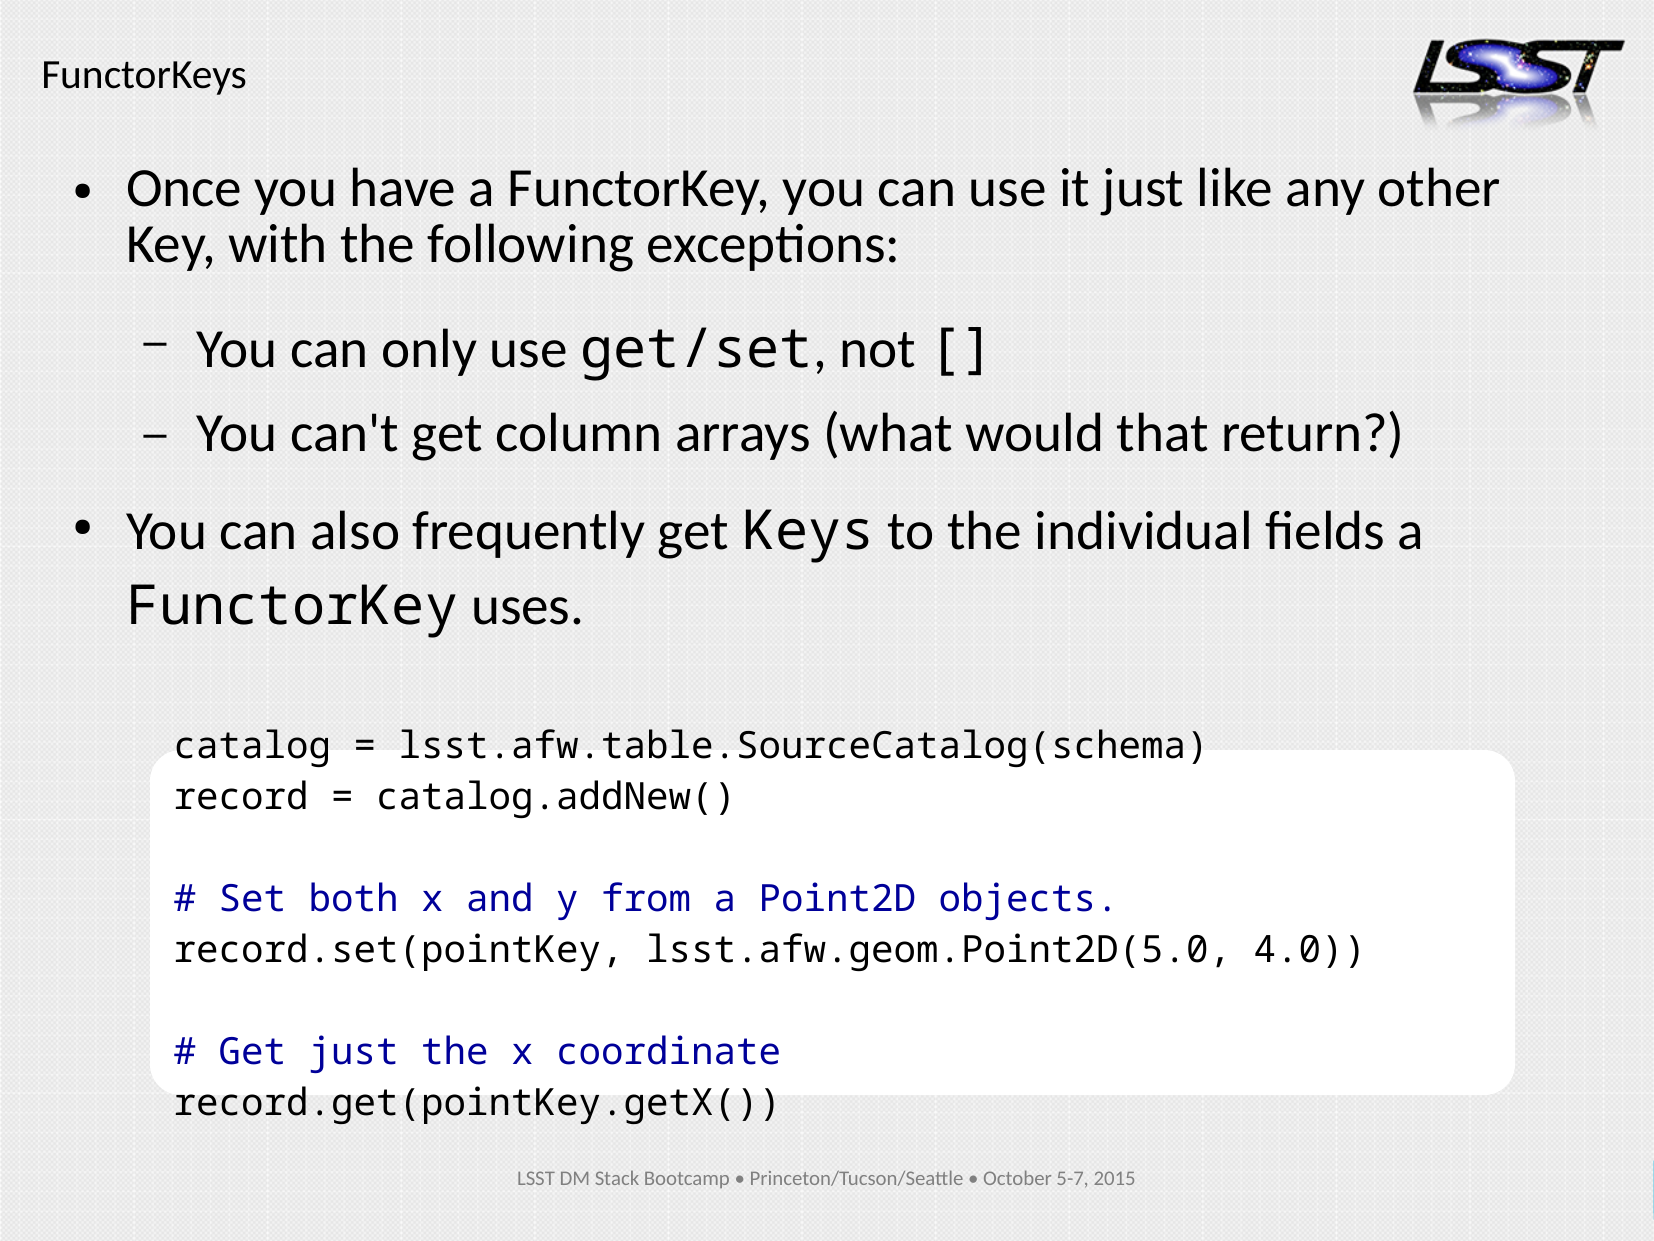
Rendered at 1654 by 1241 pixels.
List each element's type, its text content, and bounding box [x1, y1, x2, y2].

list Once you have a FunctorKey, you can use it just like any other Key, with the following exceptions: You can only use get/set, not [] You can't get column arrays (what would that return?) You can also frequently get Keys to the individual fields a FunctorKey uses. [55, 165, 1599, 1103]
text_box catalog = lsst.afw.table.SourceCatalog(schema) record = catalog.addNew() # Set both x and y from a Point2D objects. record.set(pointKey, lsst.afw.geom.Point2D(5.0, 4.0)) # Get just the x coordinate record.get(pointKey.getX()) [150, 750, 1516, 1096]
title FunctorKeys [41, 27, 1161, 129]
picture [0, 0, 1654, 1241]
